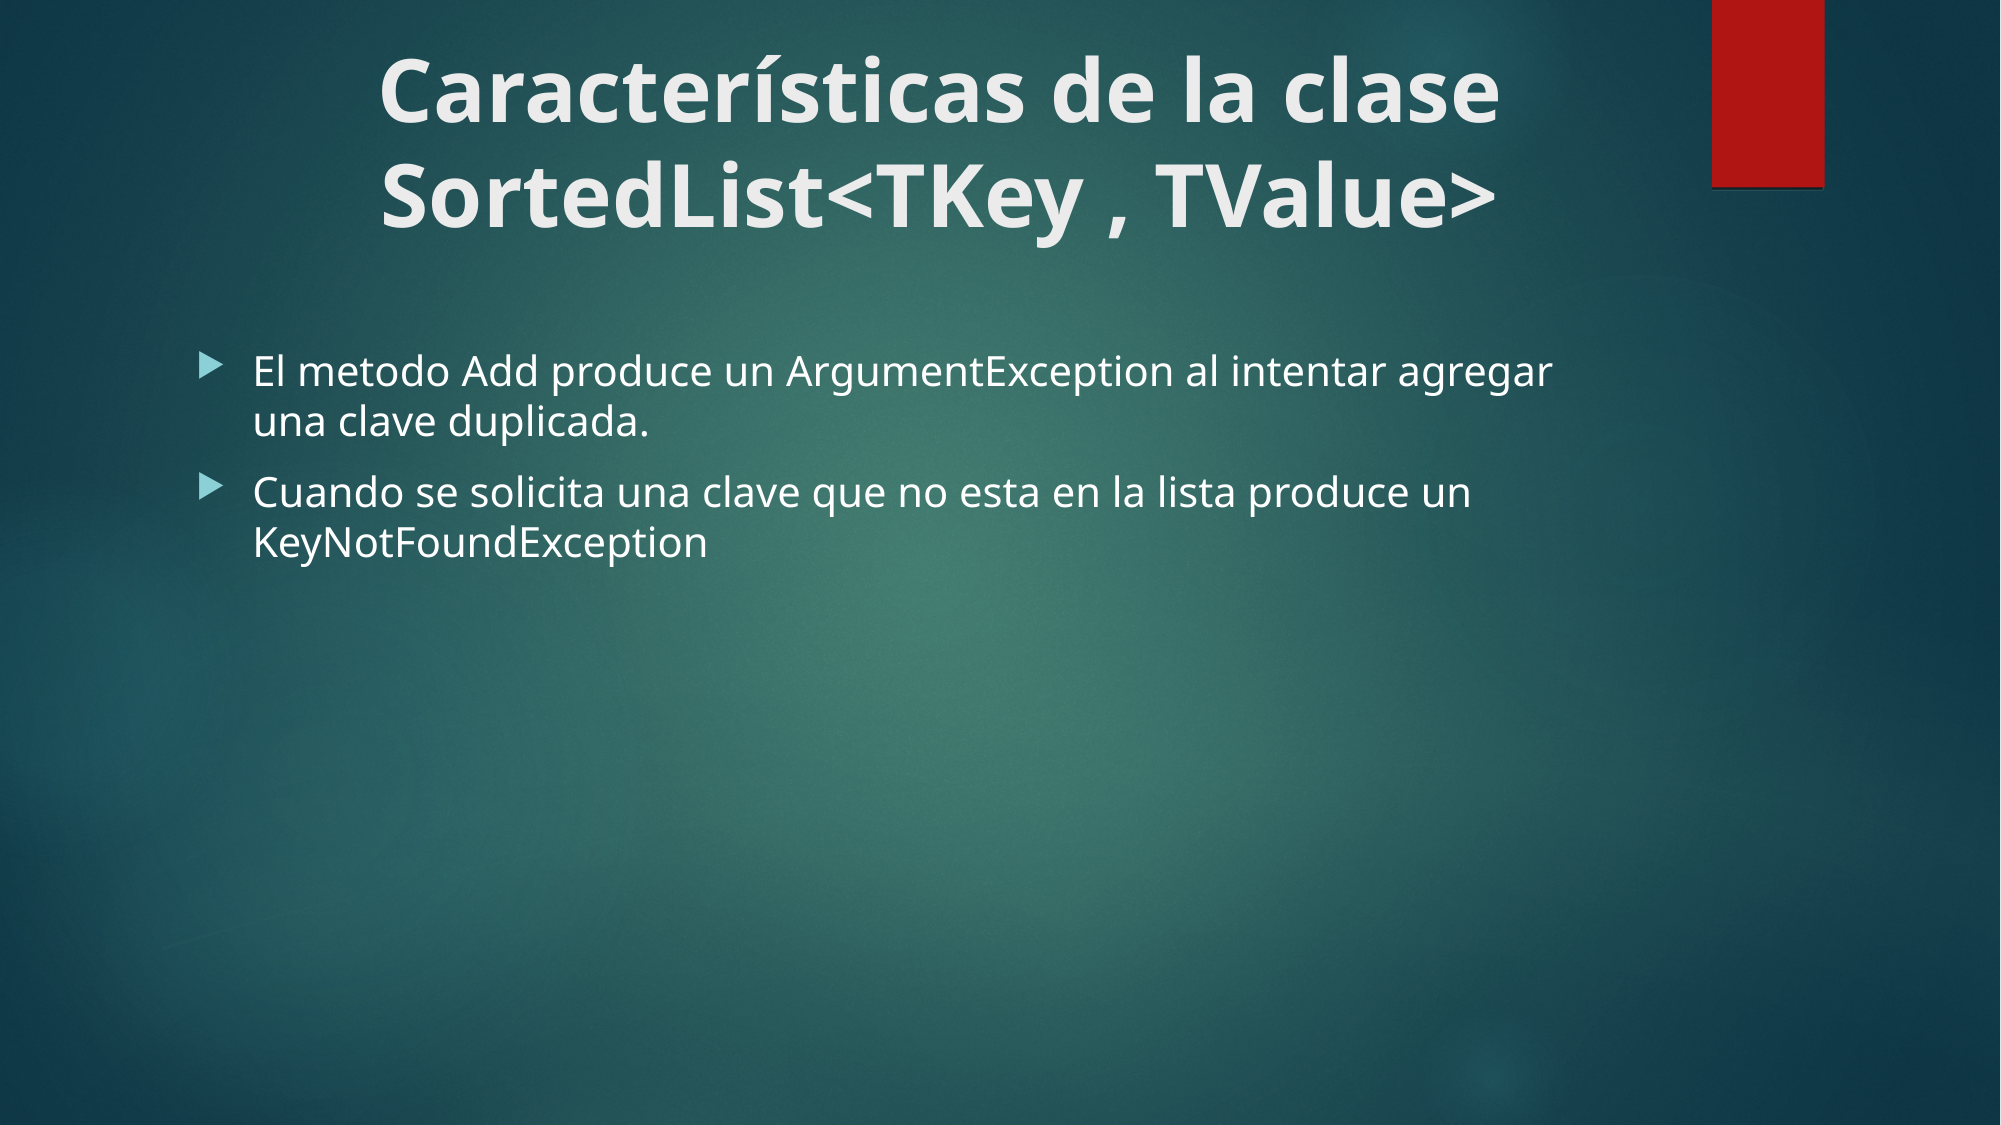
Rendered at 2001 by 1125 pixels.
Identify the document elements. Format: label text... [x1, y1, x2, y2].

list El metodo Add produce un ArgumentException al intentar agregar una clave duplicada. Cuando se solicita una clave que no esta en la lista produce un KeyNotFoundException [181, 336, 1649, 1025]
title Características de la clase SortedList<TKey , TValue> [39, 27, 1841, 304]
picture [0, 0, 2001, 1125]
